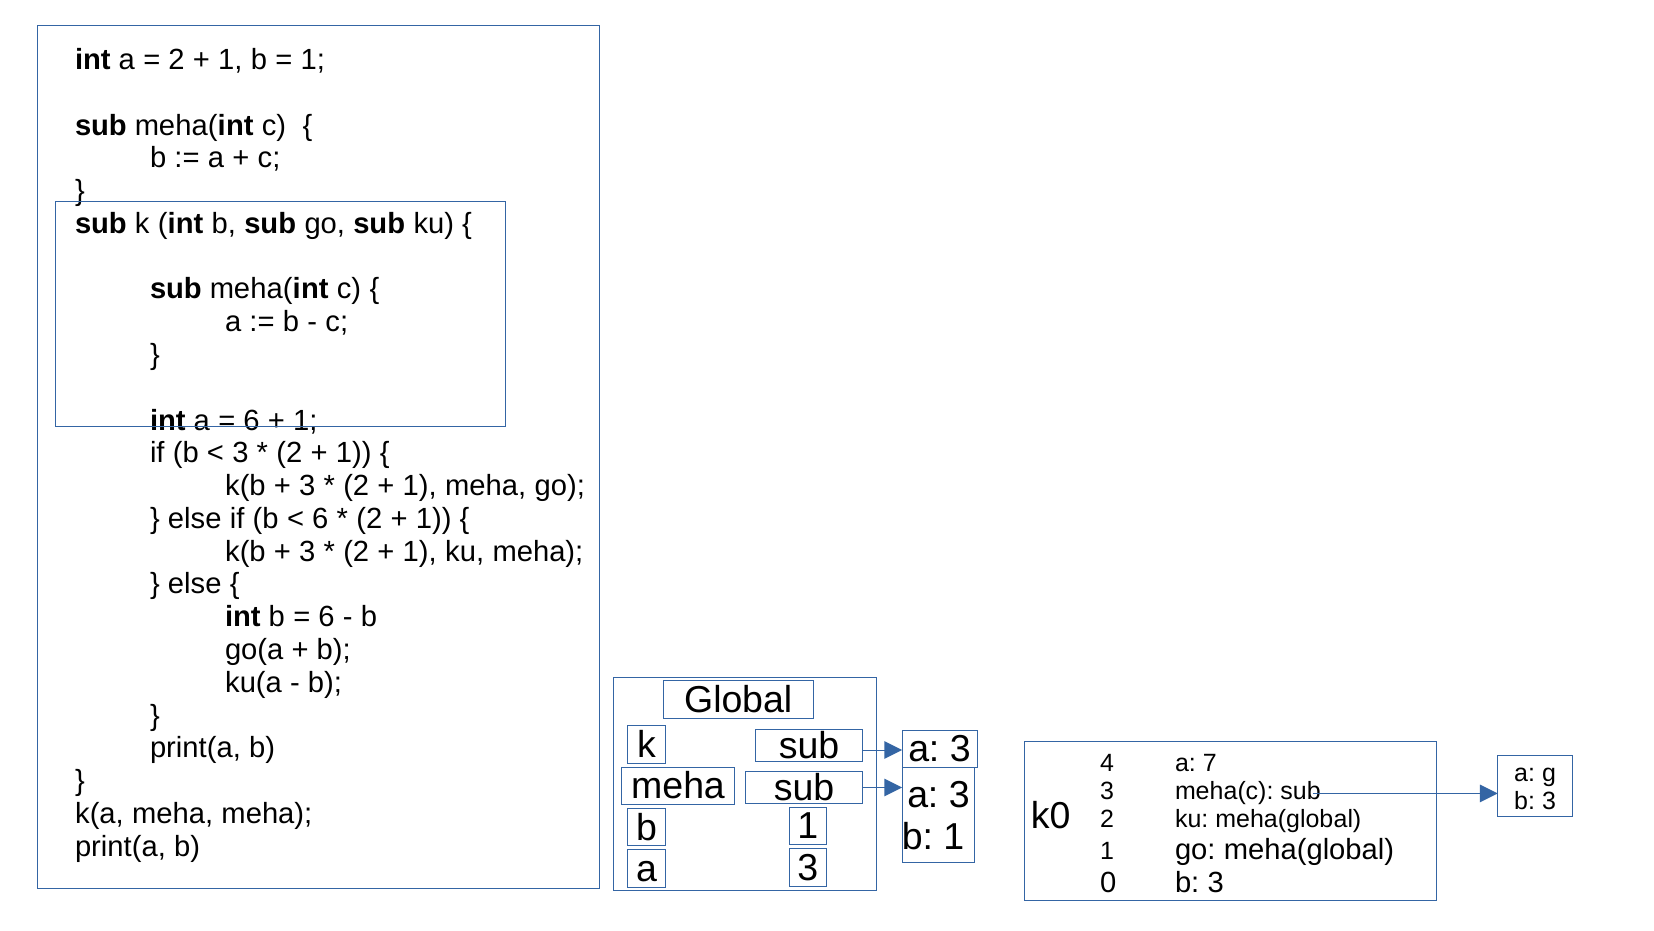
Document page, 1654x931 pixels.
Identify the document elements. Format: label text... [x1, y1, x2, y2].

text_box sub [745, 771, 863, 804]
text_box a [627, 849, 666, 888]
subtitle int a = 2 + 1, b = 1; sub meha(int c) { b := a + c; } sub k (int b, sub go, sub ku) { sub meha(int c) { a := b - c; } int a = 6 + 1; if (b < 3 * (2 + 1)) { k(b + 3 * (2 + 1), meha, go); } else if (b < 6 * (2 + 1)) { k(b + 3 * (2 + 1), ku, meha); } else { int b = 6 - b go(a + b); ku(a - b); } print(a, b) } k(a, meha, meha); print(a, b) [75, 43, 638, 863]
text_box b [627, 808, 666, 846]
text_box 1 [789, 807, 827, 845]
text_box 4 a: 7 3 meha(c): sub 2 ku: meha(global) 1 go: meha(global) 0 b: 3 [1085, 741, 1437, 916]
text_box k [627, 725, 666, 764]
text_box meha [621, 767, 735, 805]
text_box a: 3 b: 1 [902, 767, 975, 863]
subtitle int a = 2 + 1, b = 1; sub meha(int c) { b := a + c; } sub k (int b, sub go, sub ku) { sub meha(int c) { a := b - c; } int a = 6 + 1; if (b < 3 * (2 + 1)) { k(b + 3 * (2 + 1), meha, go); } else if (b < 6 * (2 + 1)) { k(b + 3 * (2 + 1), ku, meha); } else { int b = 6 - b go(a + b); ku(a - b); } print(a, b) } k(a, meha, meha); print(a, b) [75, 202, 505, 426]
text_box a: g b: 3 [1497, 755, 1573, 817]
text_box sub [755, 729, 863, 762]
text_box a: 3 [902, 730, 978, 768]
text_box Global [663, 680, 814, 719]
text_box k0 [1016, 787, 1086, 845]
text_box 3 [789, 848, 827, 887]
